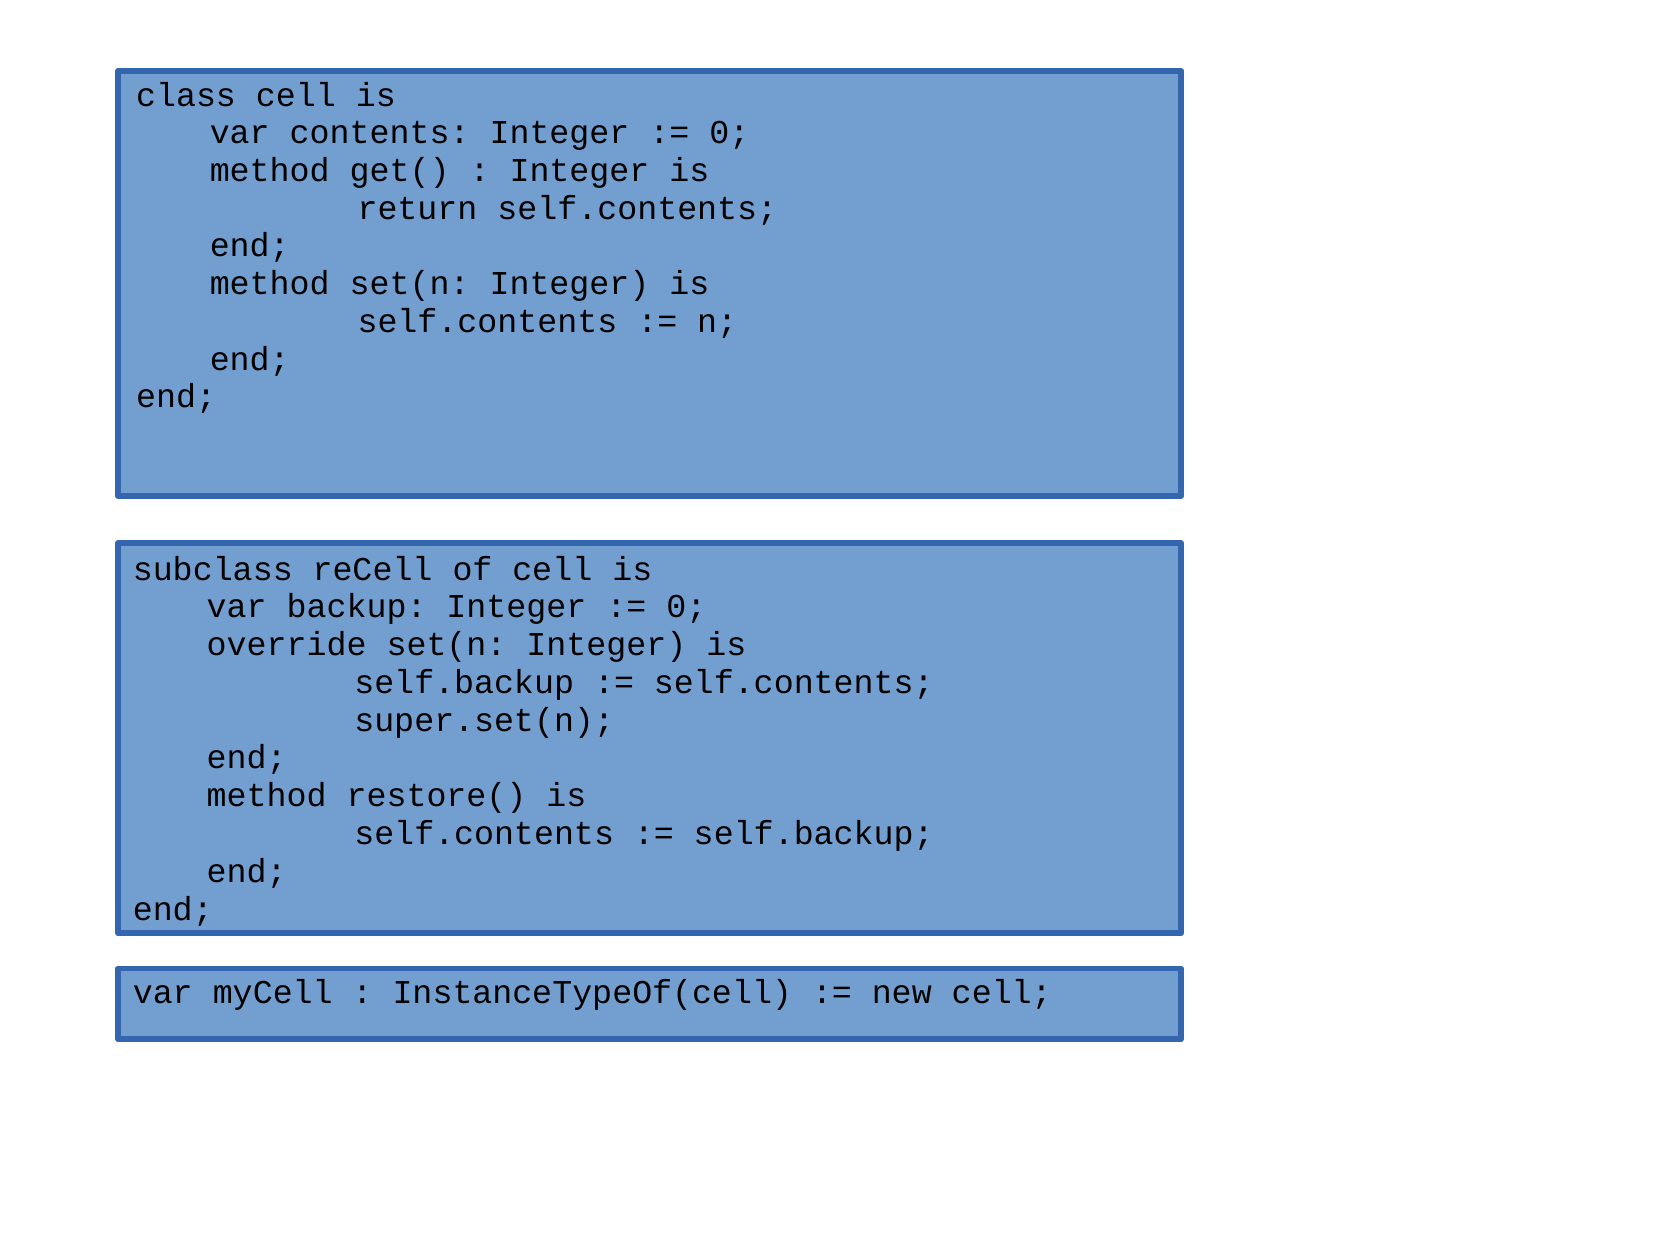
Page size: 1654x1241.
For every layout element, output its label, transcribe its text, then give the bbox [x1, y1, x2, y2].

text_box var myCell : InstanceTypeOf(cell) := new cell; [118, 968, 1182, 1040]
text_box subclass reCell of cell is var backup: Integer := 0; override set(n: Integer) is self.backup := self.contents; super.set(n); end; method restore() is self.contents := self.backup; end; end; [118, 545, 1182, 938]
text_box class cell is var contents: Integer := 0; method get() : Integer is return self.contents; end; method set(n: Integer) is self.contents := n; end; end; [121, 70, 1182, 497]
